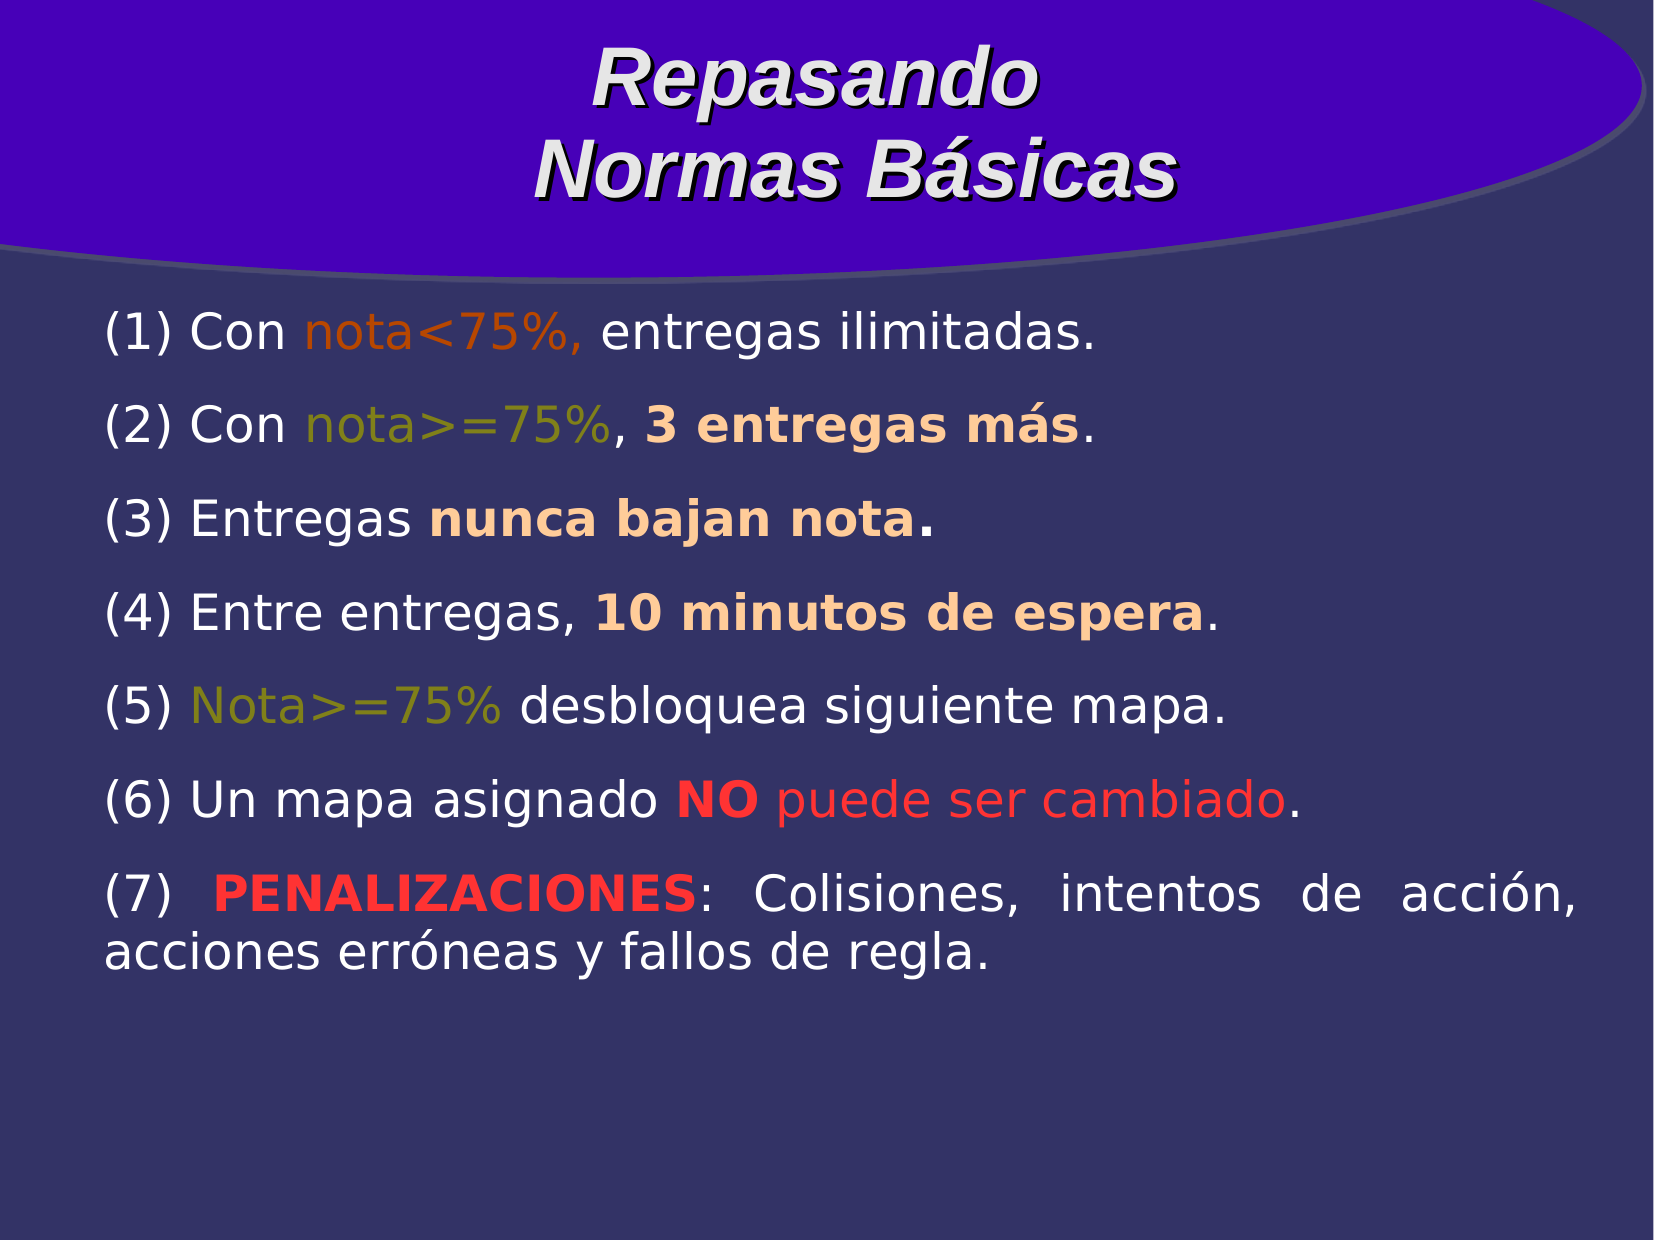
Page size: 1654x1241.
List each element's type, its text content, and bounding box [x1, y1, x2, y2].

title Repasando Normas Básicas [121, 19, 1534, 227]
text_box Con nota<75%, entregas ilimitadas. Con nota>=75%, 3 entregas más. Entregas nunca bajan nota. Entre entregas, 10 minutos de espera. Nota>=75% desbloquea siguiente mapa. Un mapa asignado NO puede ser cambiado. PENALIZACIONES: Colisiones, intentos de acción, acciones erróneas y fallos de regla. [88, 295, 1595, 1182]
